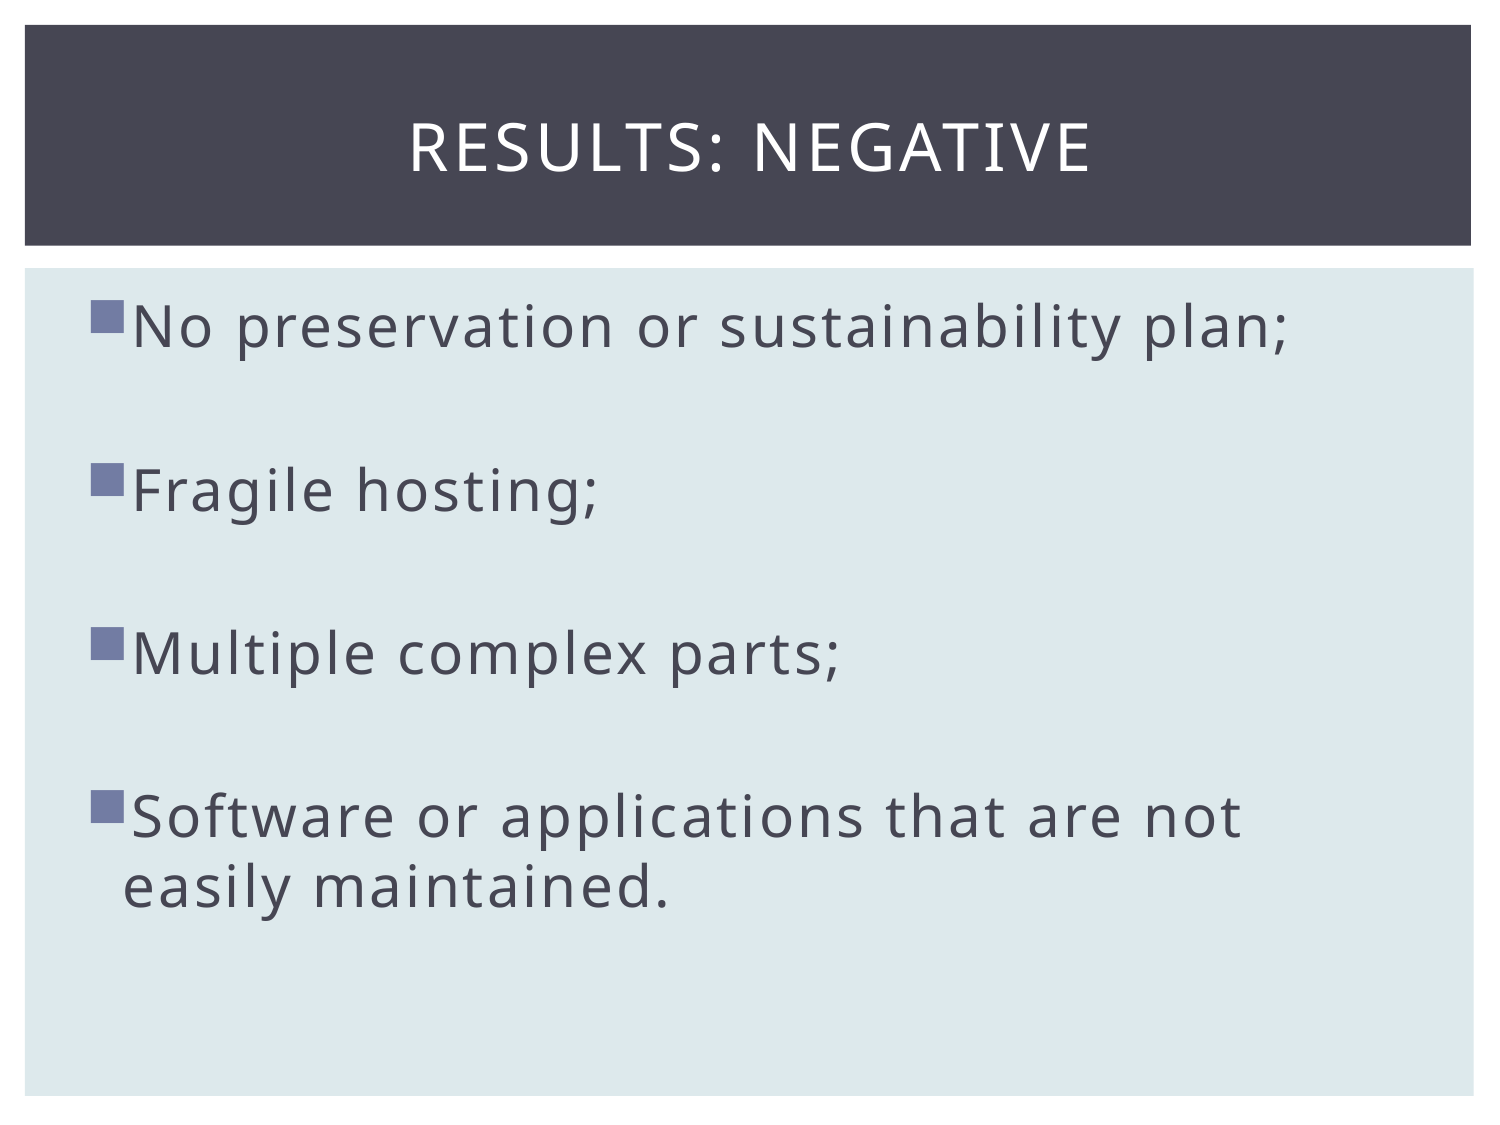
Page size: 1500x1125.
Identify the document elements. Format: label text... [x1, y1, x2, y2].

list No preservation or sustainability plan; Fragile hosting; Multiple complex parts; Software or applications that are not easily maintained. [62, 281, 1442, 1047]
title Results: Negative [62, 58, 1438, 232]
